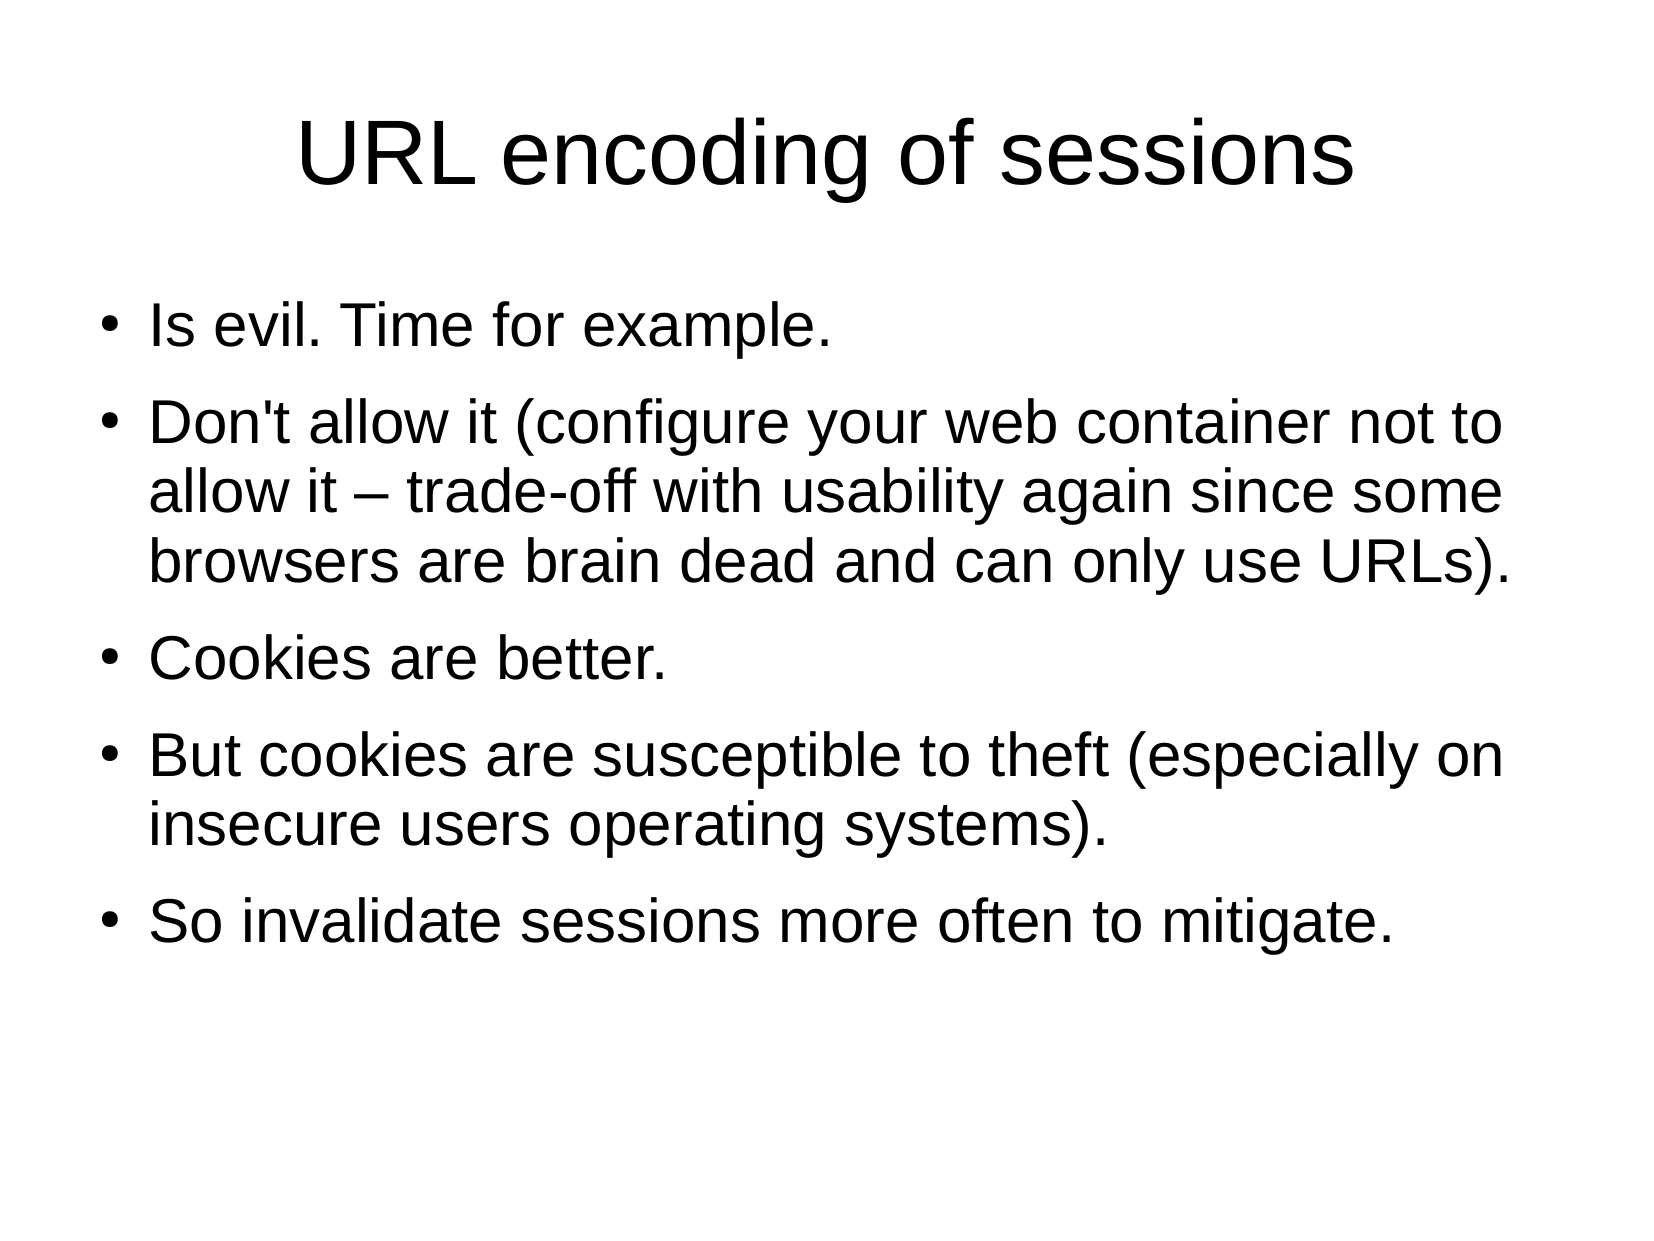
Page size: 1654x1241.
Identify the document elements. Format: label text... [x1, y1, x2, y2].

list Is evil. Time for example. Don't allow it (configure your web container not to allow it – trade-off with usability again since some browsers are brain dead and can only use URLs). Cookies are better. But cookies are susceptible to theft (especially on insecure users operating systems). So invalidate sessions more often to mitigate. [82, 290, 1538, 1010]
title URL encoding of sessions [82, 49, 1571, 257]
